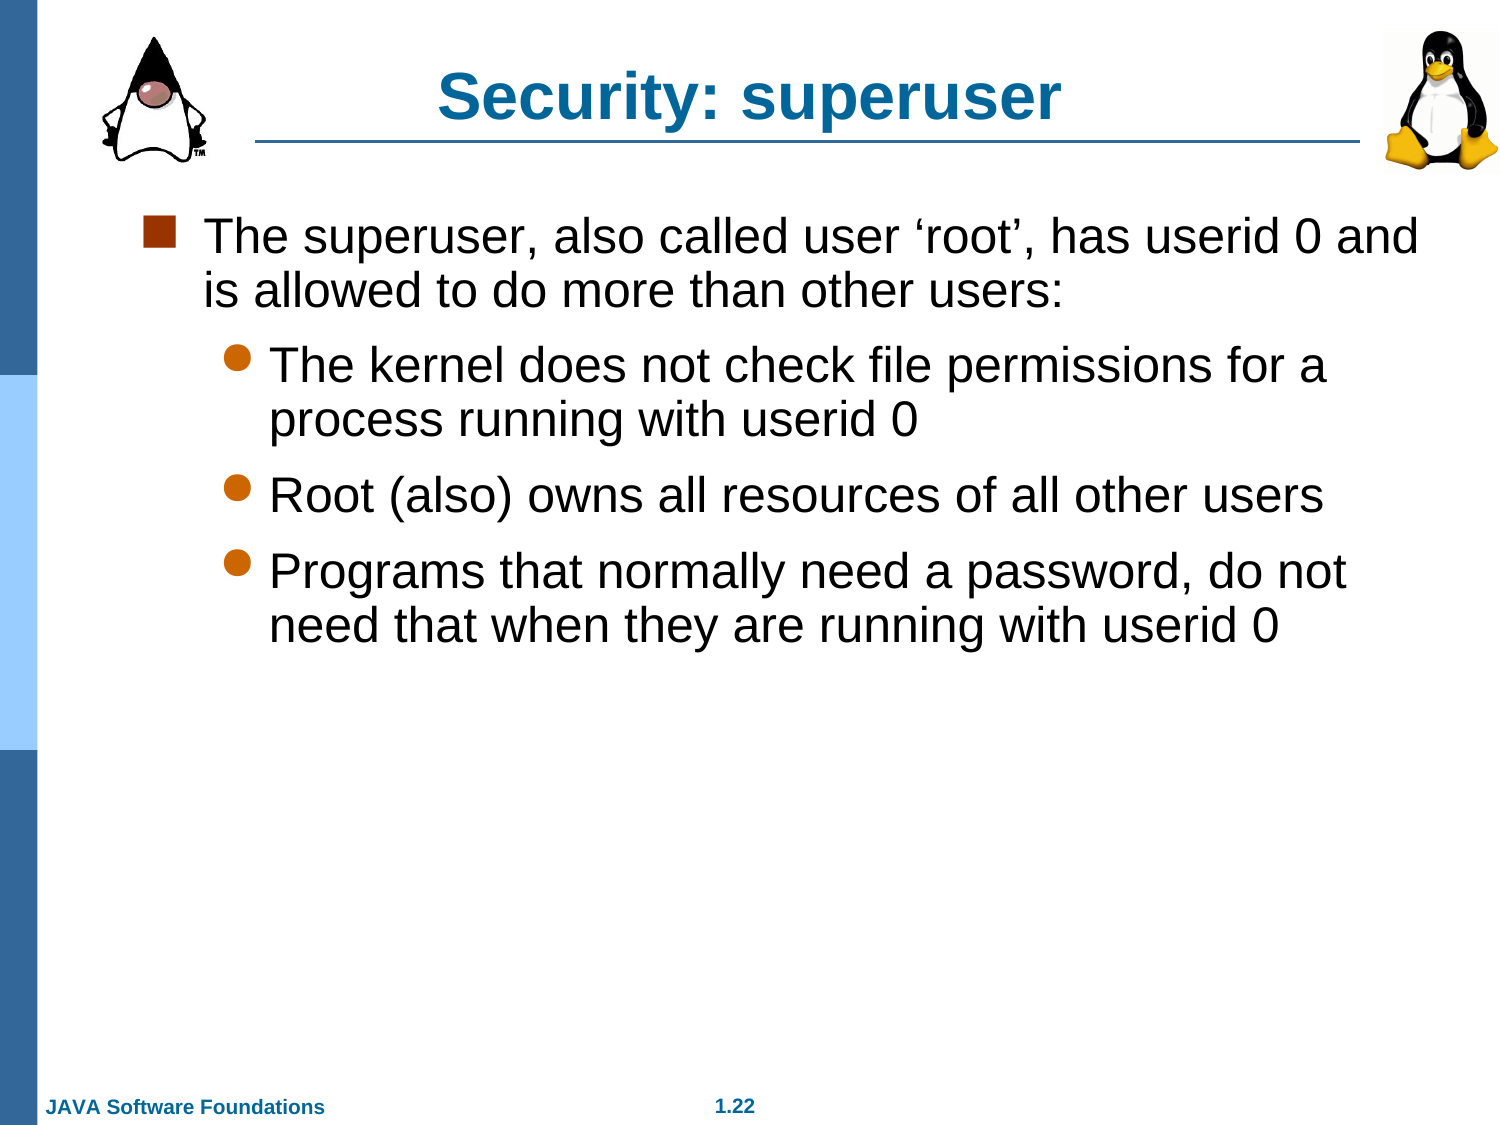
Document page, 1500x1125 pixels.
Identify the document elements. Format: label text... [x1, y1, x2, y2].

picture [1383, 28, 1500, 173]
picture [54, 0, 255, 200]
list The superuser, also called user ‘root’, has userid 0 and is allowed to do more than other users: The kernel does not check file permissions for a process running with userid 0 Root (also) owns all resources of all other users Programs that normally need a password, do not need that when they are running with userid 0 [132, 202, 1483, 1041]
title Security: superuser [75, 44, 1426, 141]
